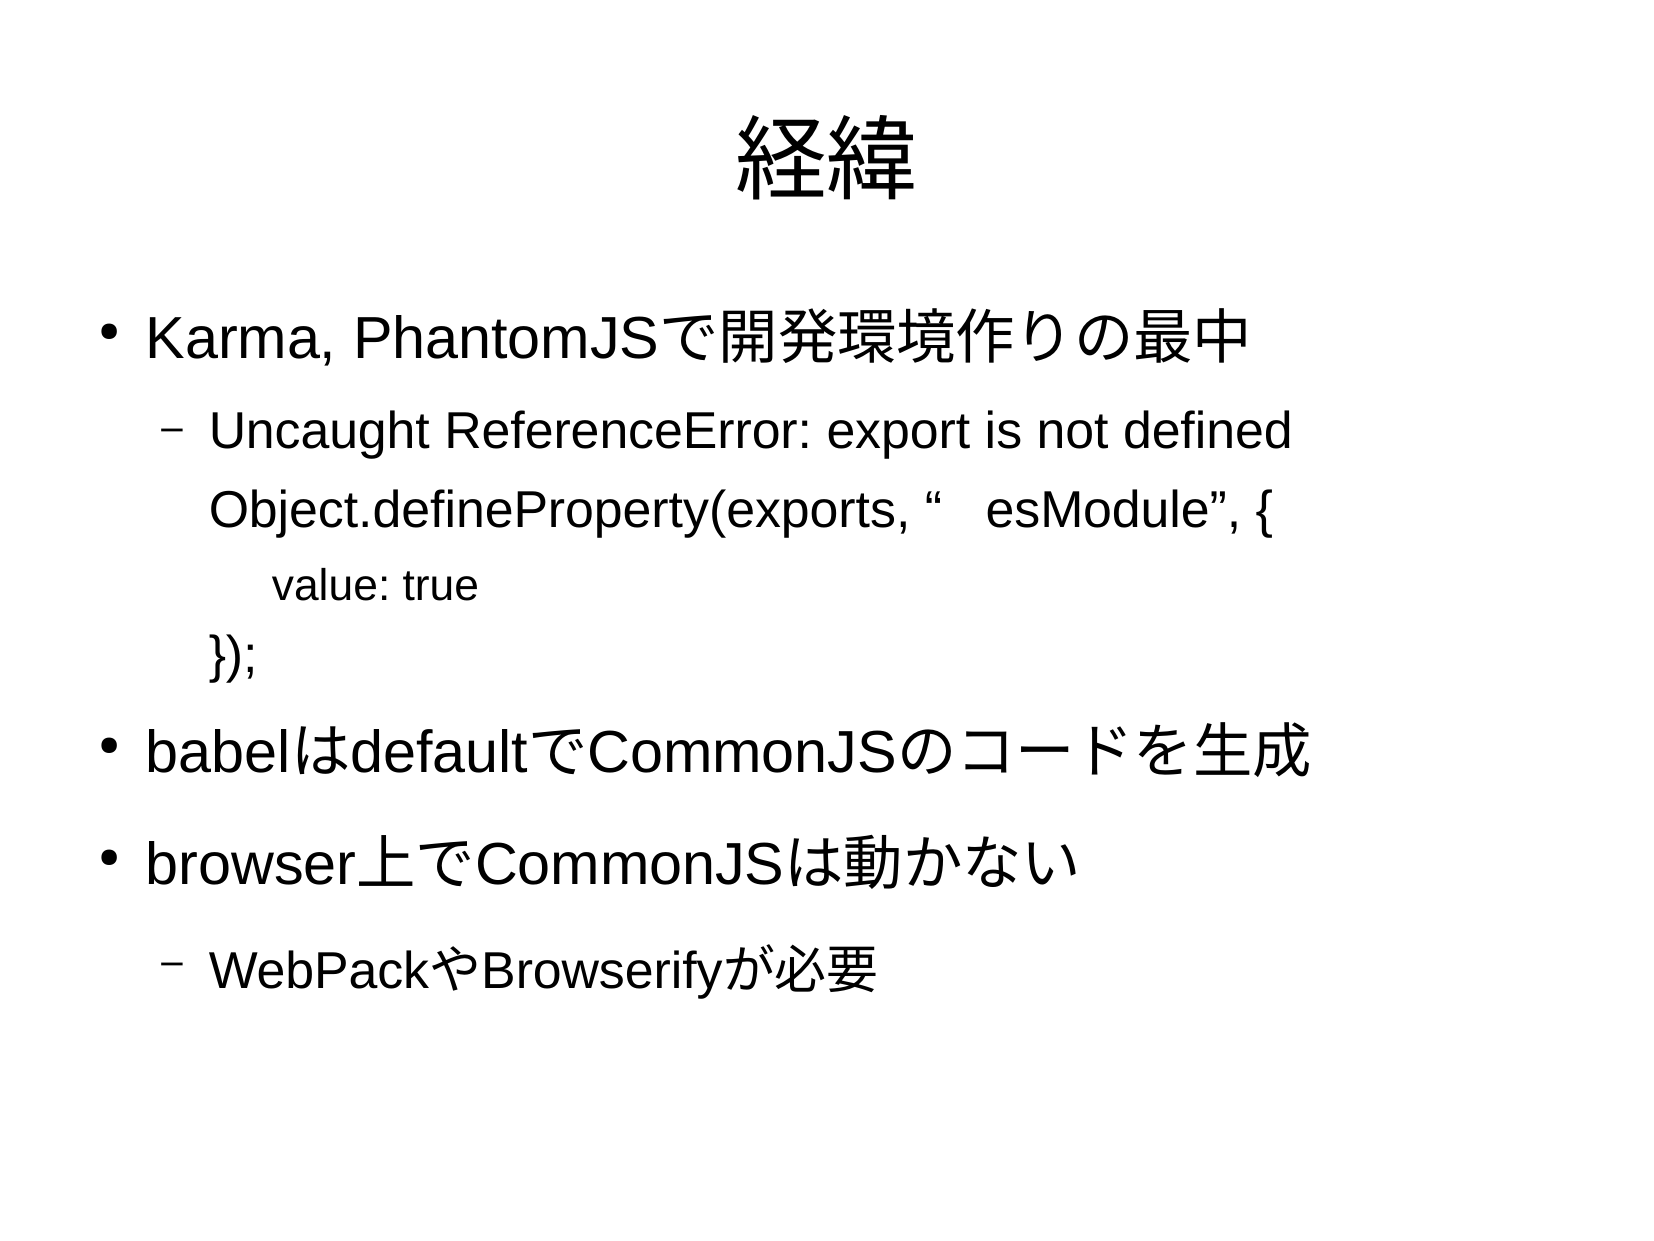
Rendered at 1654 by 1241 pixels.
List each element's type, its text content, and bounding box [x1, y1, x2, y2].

list Karma, PhantomJSで開発環境作りの最中 Uncaught ReferenceError: export is not defined Object.defineProperty(exports, “ esModule”, { value: true }); babelはdefaultでCommonJSのコードを生成 browser上でCommonJSは動かない WebPackやBrowserifyが必要 [82, 290, 1571, 1010]
title 経緯 [82, 49, 1571, 257]
